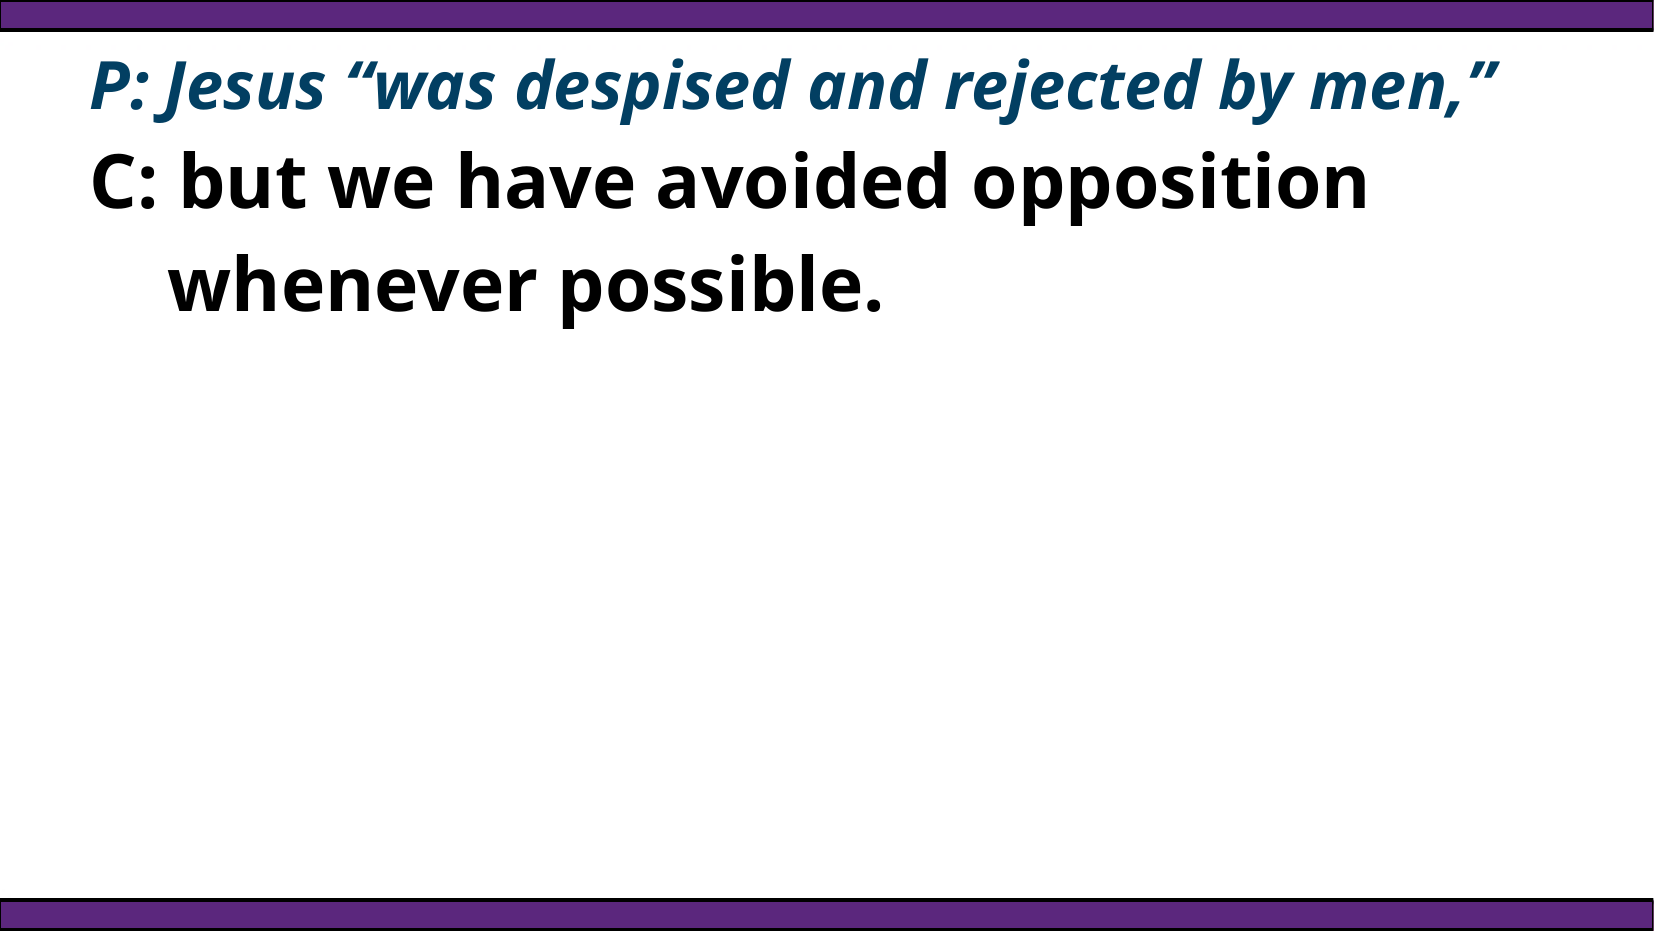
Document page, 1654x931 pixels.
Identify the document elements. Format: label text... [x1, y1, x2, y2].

picture [0, 31, 1654, 900]
text_box [0, 900, 1654, 931]
text_box [0, 0, 1654, 31]
text_box P: Jesus “was despised and rejected by men,” C: but we have avoided opposition whenever possible. [75, 30, 1591, 346]
